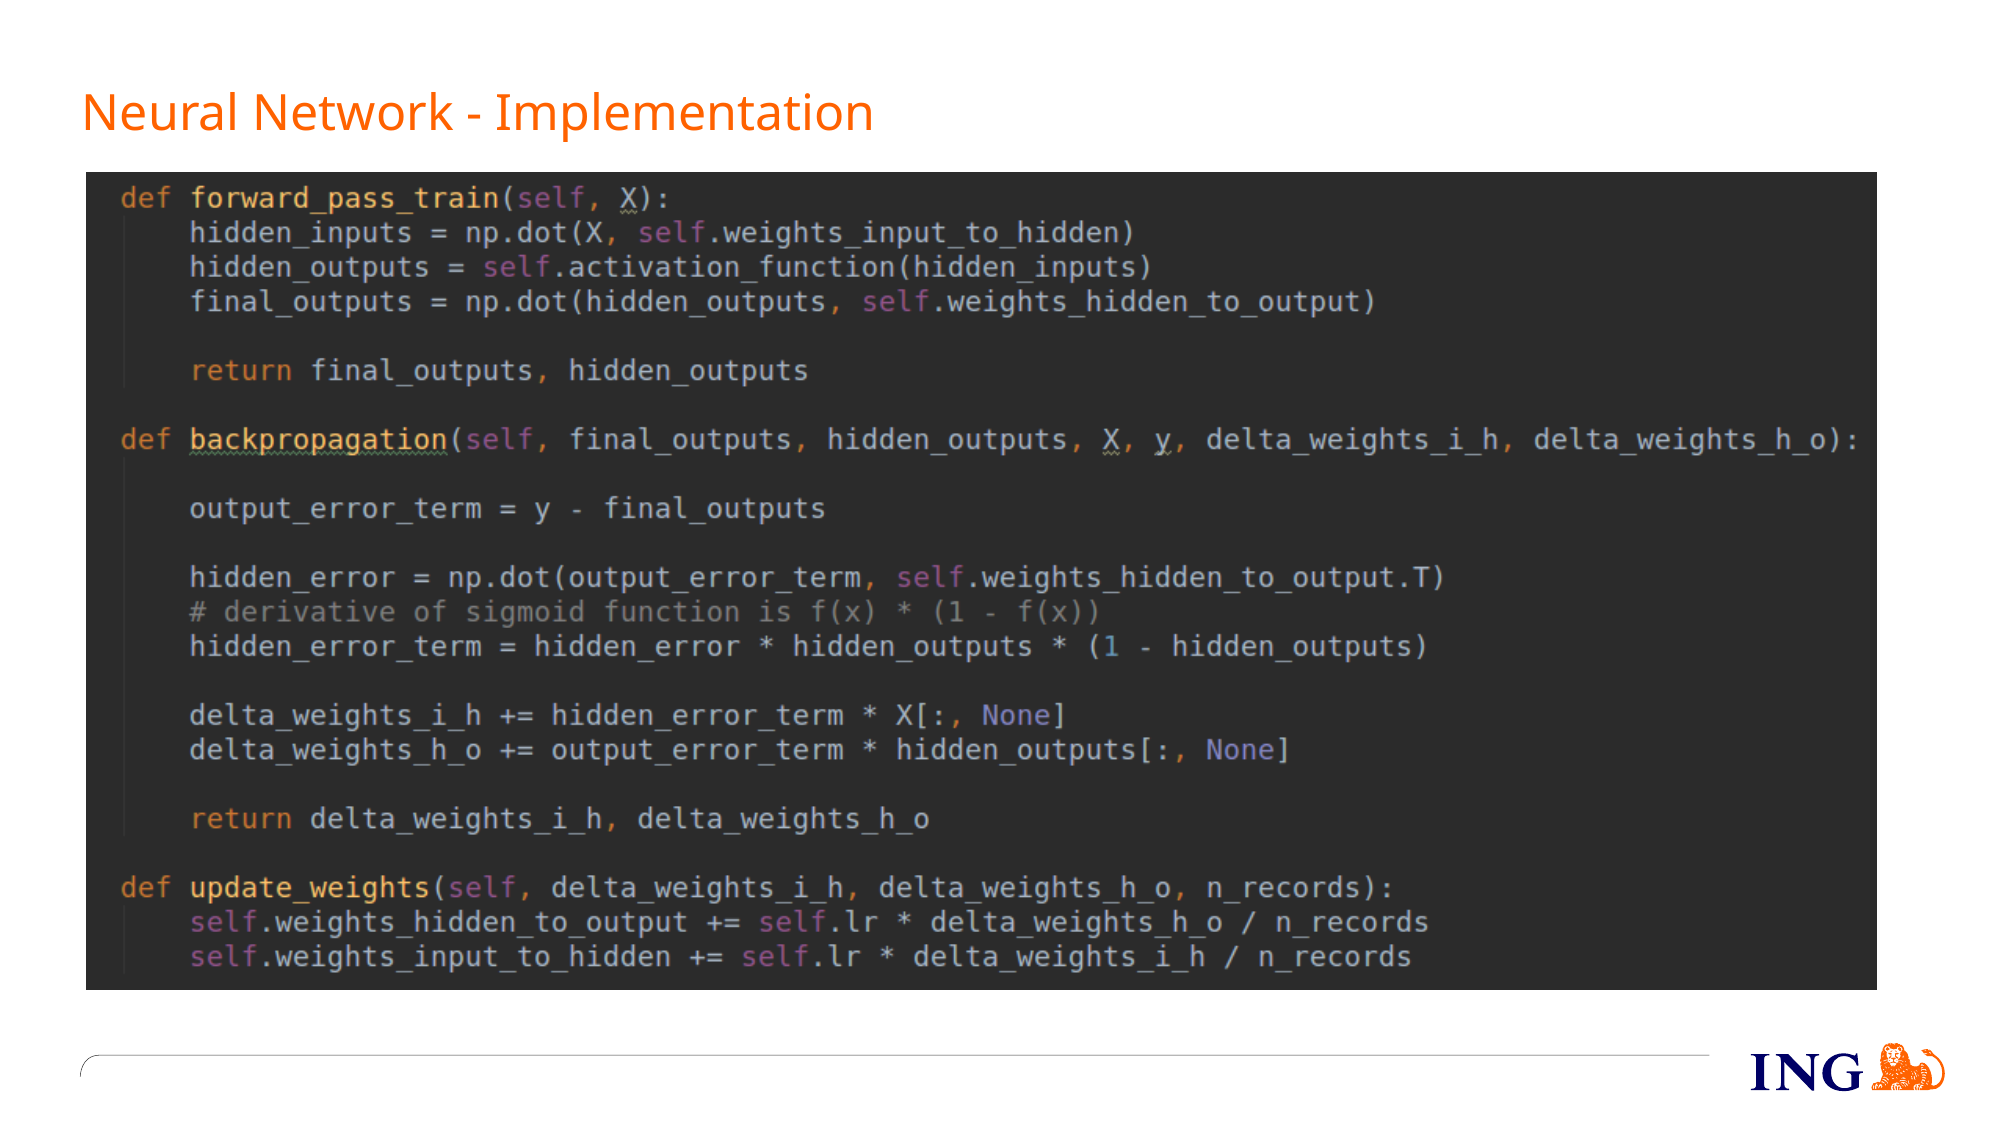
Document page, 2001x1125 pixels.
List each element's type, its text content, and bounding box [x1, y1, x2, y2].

text_box Neural Network - Implementation [81, 84, 1936, 142]
picture [86, 172, 1877, 991]
